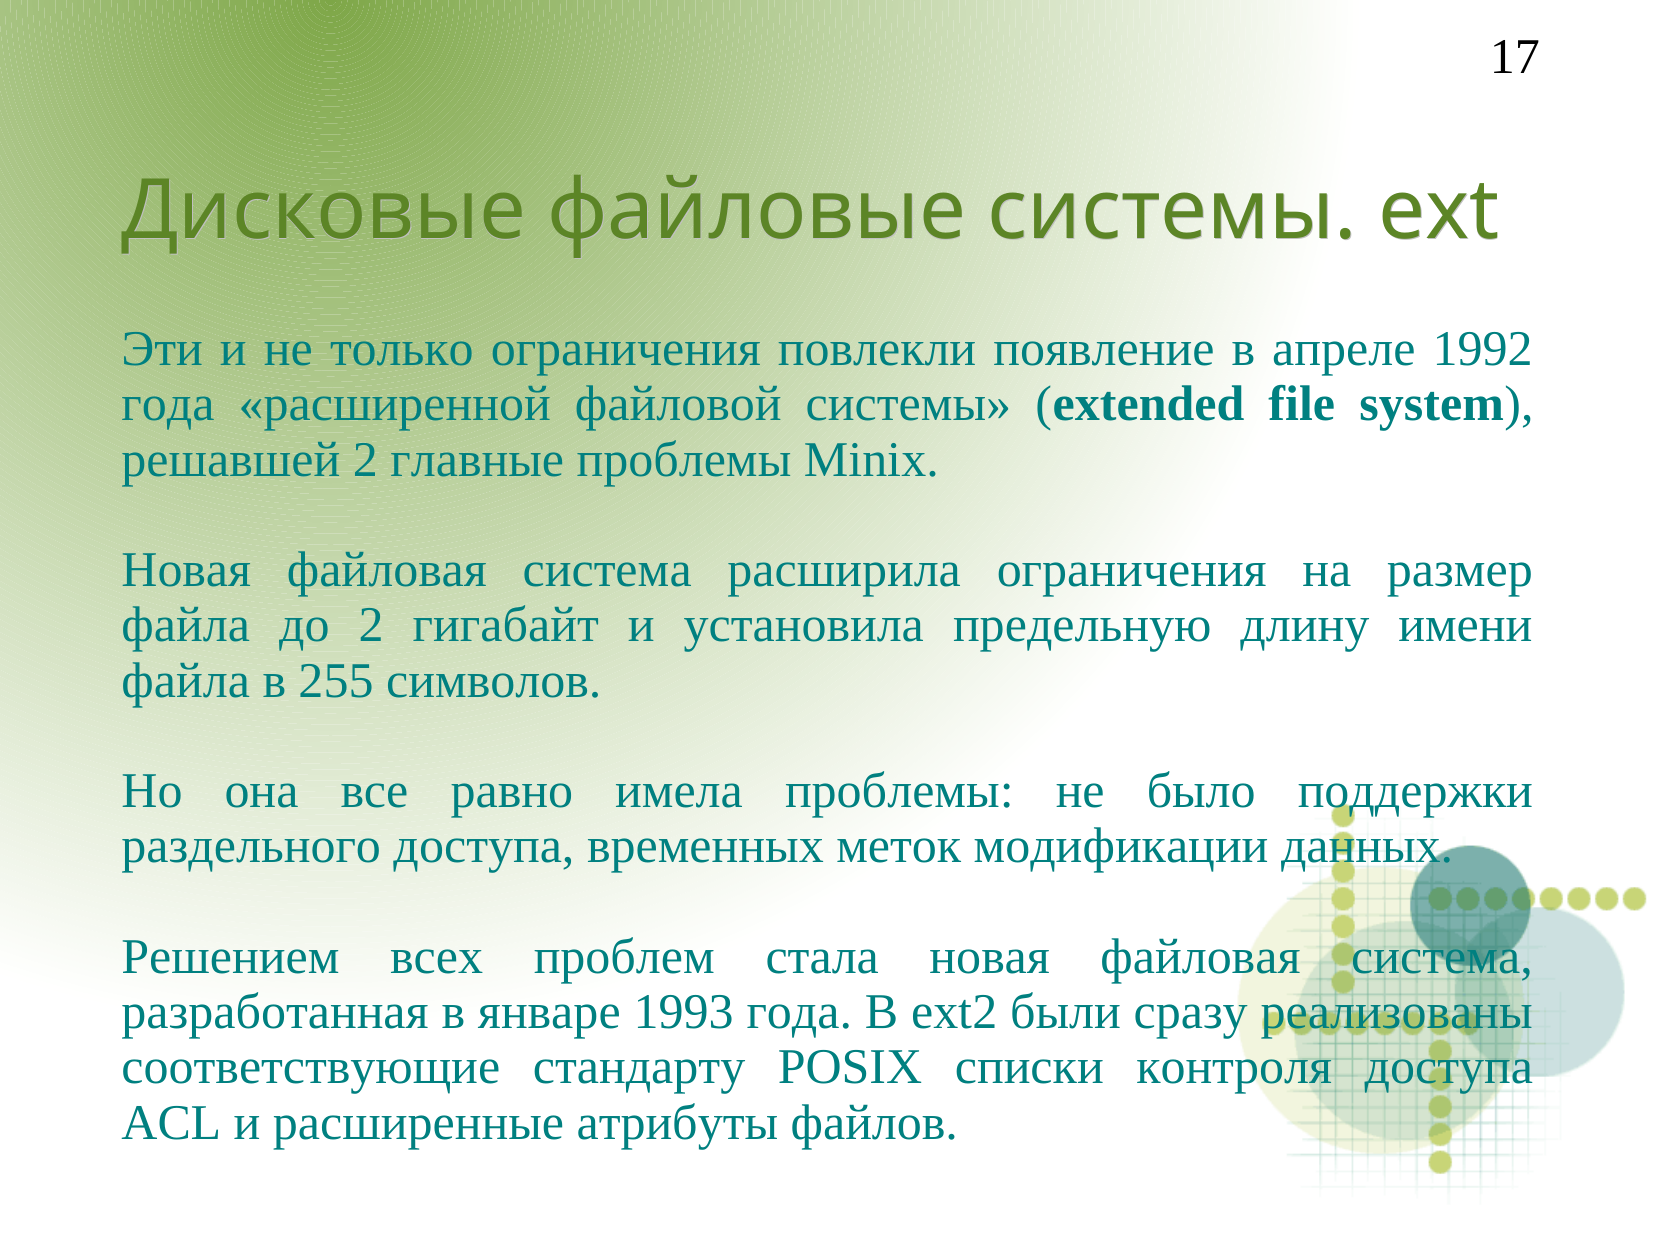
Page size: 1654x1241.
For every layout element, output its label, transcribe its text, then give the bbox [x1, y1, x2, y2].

title Дисковые файловые системы. ext [121, 102, 1534, 311]
text_box <номер> [1500, 29, 1654, 89]
subtitle Эти и не только ограничения повлекли появление в апреле 1992 года «расширенной файловой системы» (extended file system), решавшей 2 главные проблемы Minix. Новая файловая система расширила ограничения на размер файла до 2 гигабайт и установила предельную длину имени файла в 255 символов. Но она все равно имела проблемы: не было поддержки раздельного доступа, временных меток модификации данных. Решением всех проблем стала новая файловая система, разработанная в январе 1993 года. В ext2 были сразу реализованы соответствующие стандарту POSIX списки контроля доступа ACL и расширенные атрибуты файлов. [121, 312, 1534, 1158]
picture [1224, 792, 1654, 1211]
